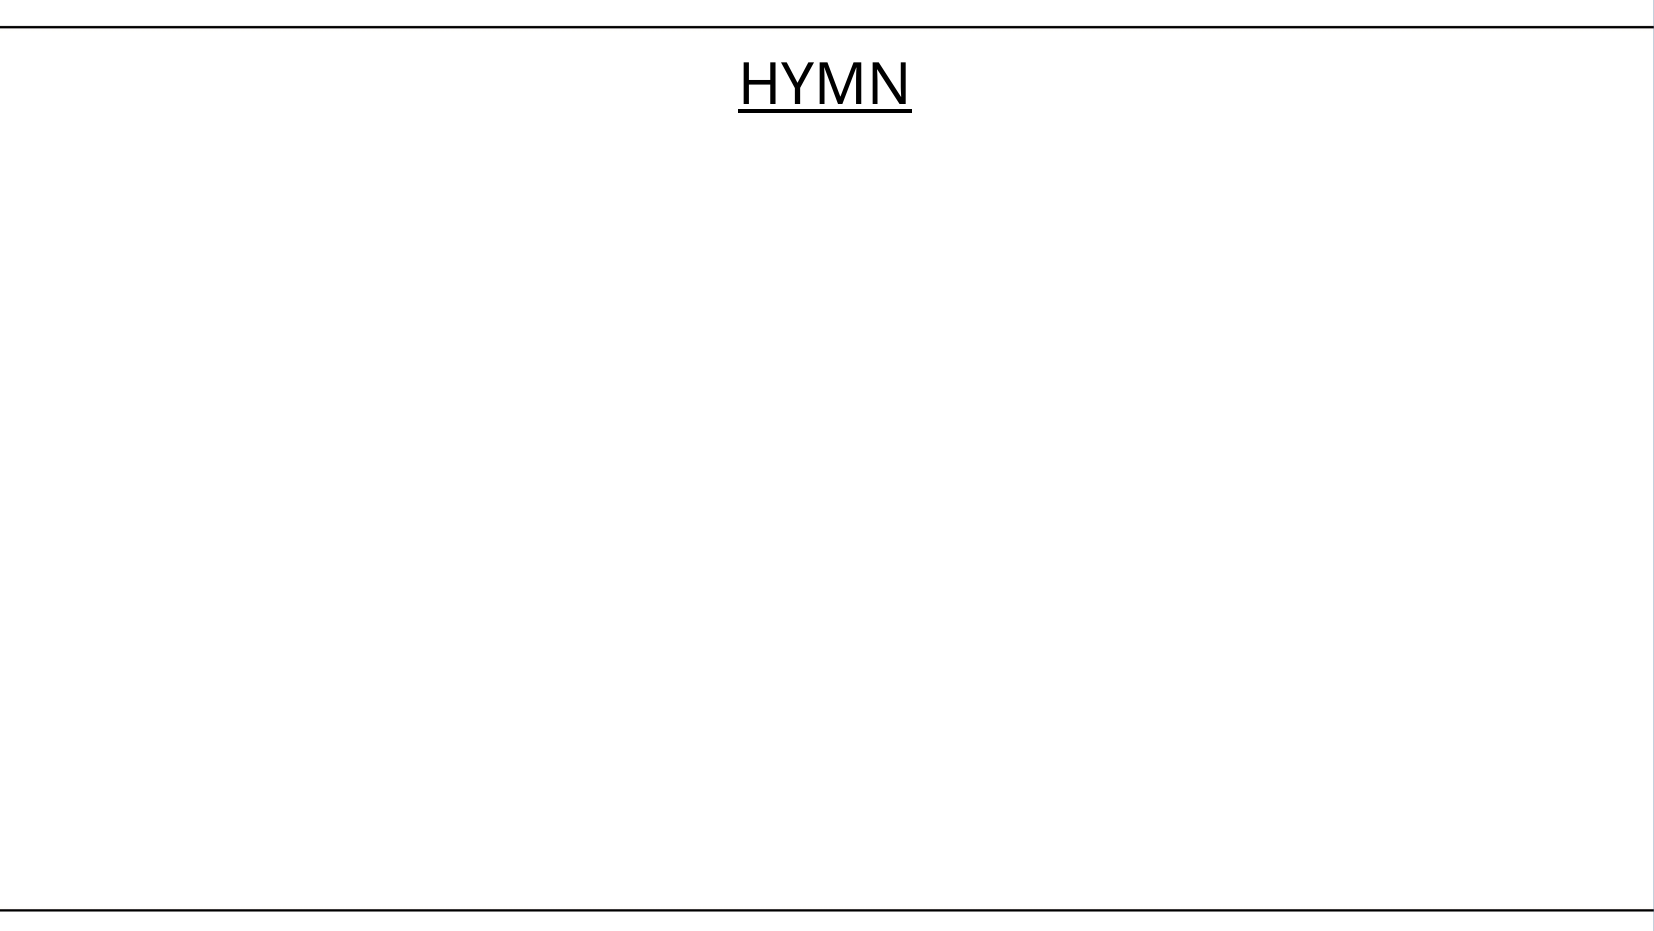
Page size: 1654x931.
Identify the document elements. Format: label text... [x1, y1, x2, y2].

picture [0, 0, 1654, 931]
text_box HYMN [90, 34, 1561, 140]
